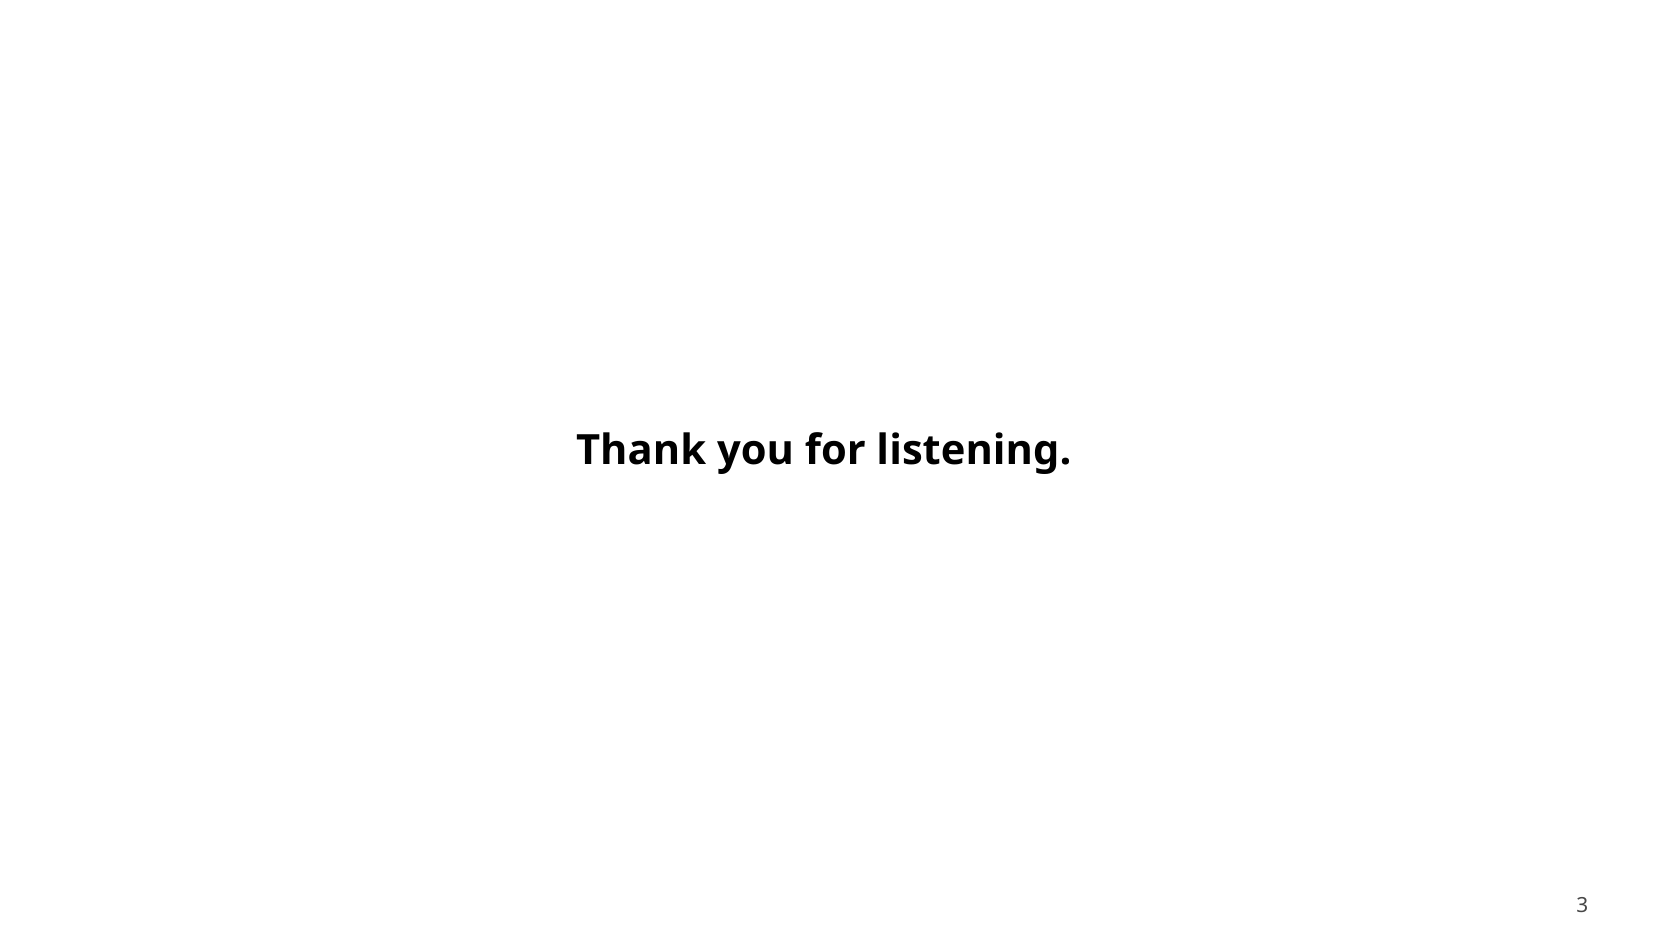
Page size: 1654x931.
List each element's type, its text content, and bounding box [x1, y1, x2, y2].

text_box Thank you for listening. [561, 412, 1062, 475]
text_box <number> [1561, 883, 1654, 931]
